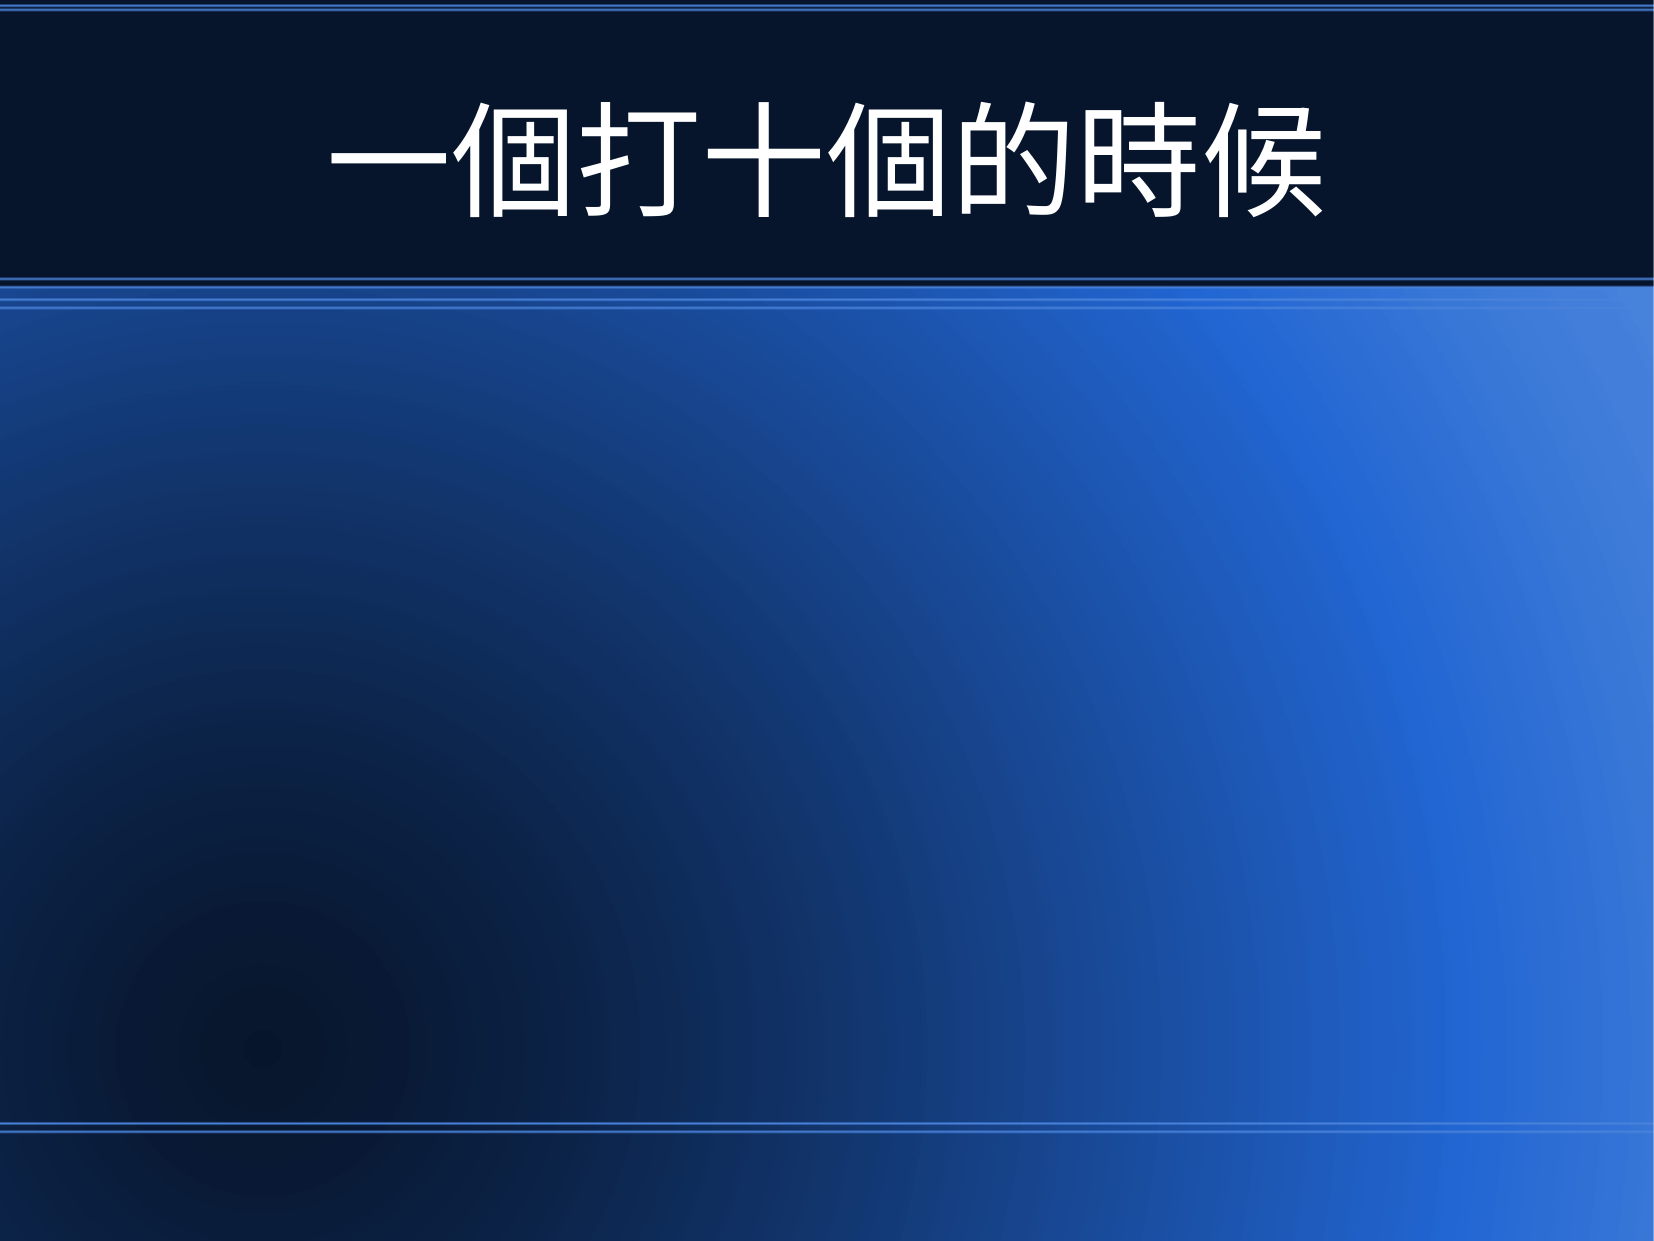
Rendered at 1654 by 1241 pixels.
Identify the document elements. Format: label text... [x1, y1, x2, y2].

title 一個打十個的時候 [82, 49, 1571, 257]
picture [0, 0, 1654, 1241]
